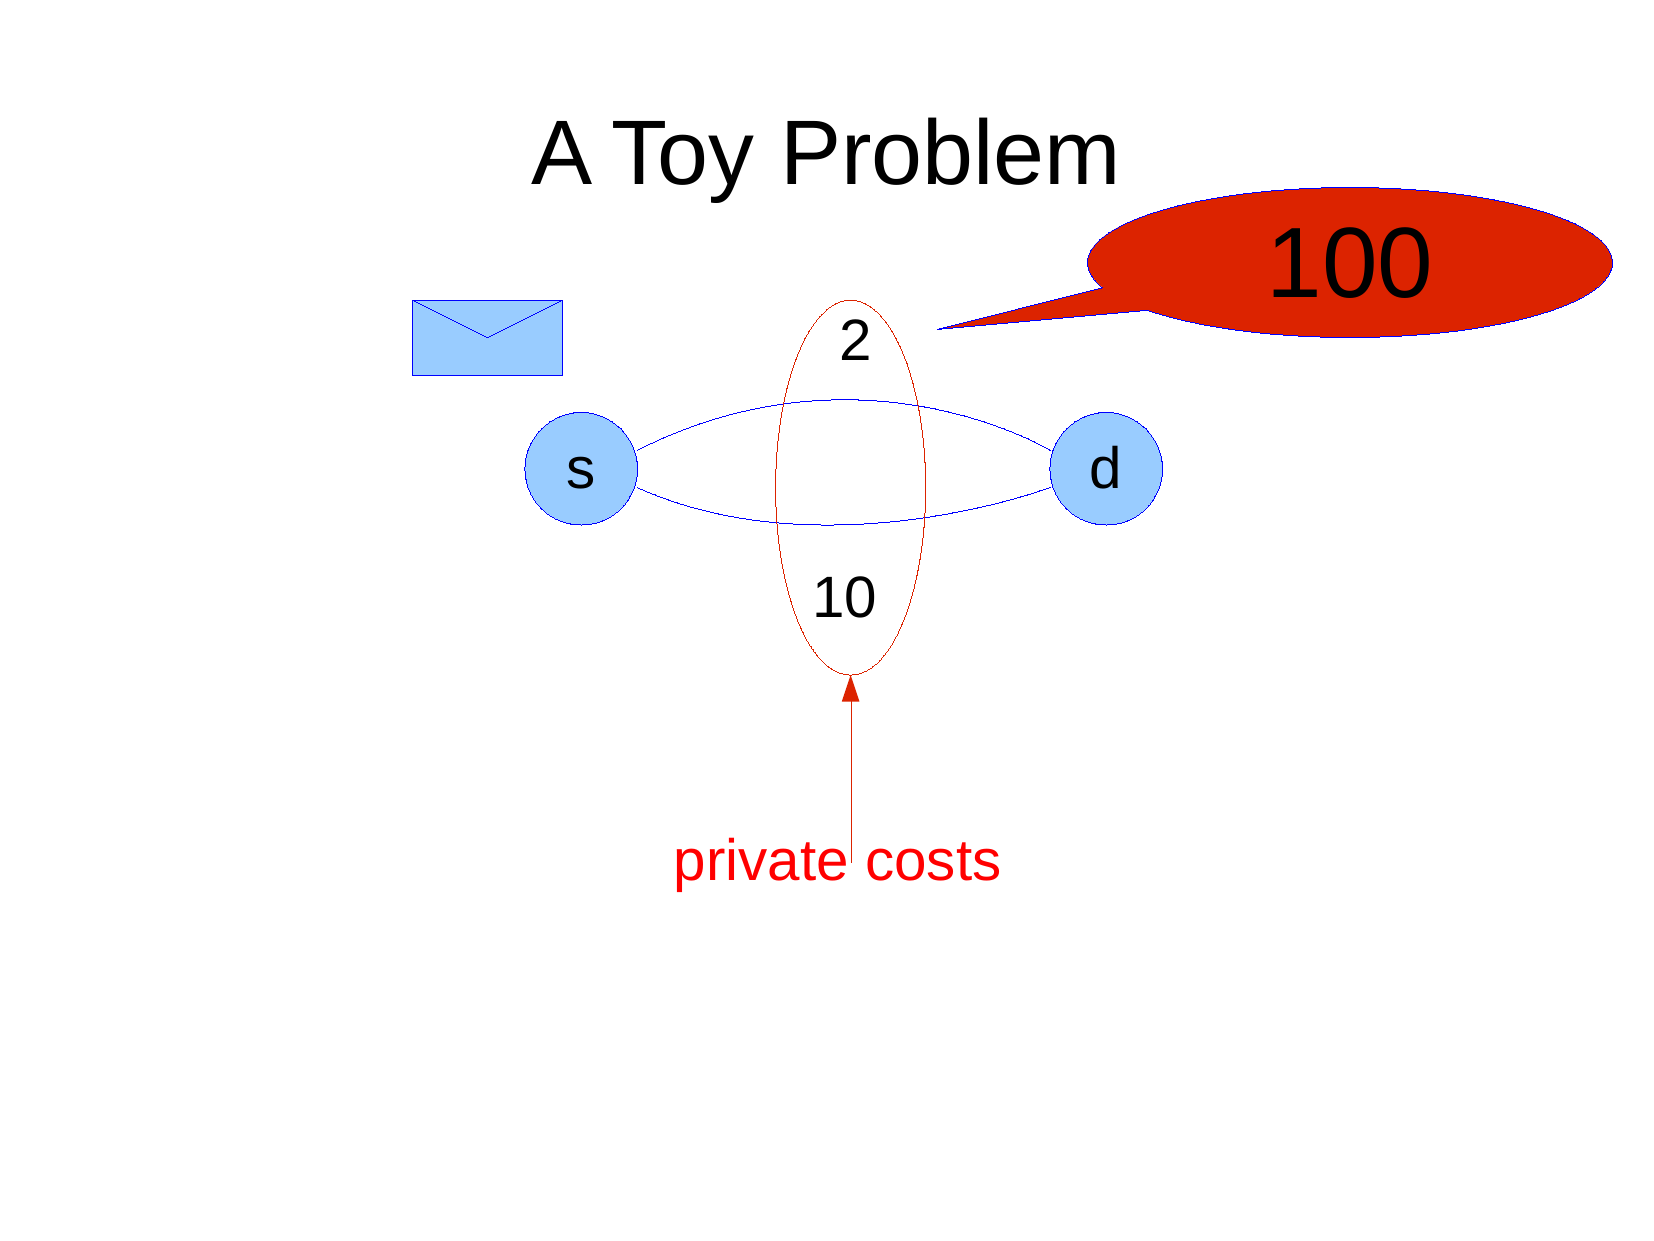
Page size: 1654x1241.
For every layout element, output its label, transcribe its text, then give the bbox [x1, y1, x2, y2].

text_box d [1049, 412, 1163, 526]
text_box 10 [787, 557, 903, 638]
text_box s [524, 412, 638, 526]
text_box 100 [937, 187, 1613, 338]
title A Toy Problem [82, 56, 1571, 250]
text_box 2 [825, 300, 884, 380]
text_box private costs [513, 820, 1163, 901]
text_box [412, 300, 563, 376]
